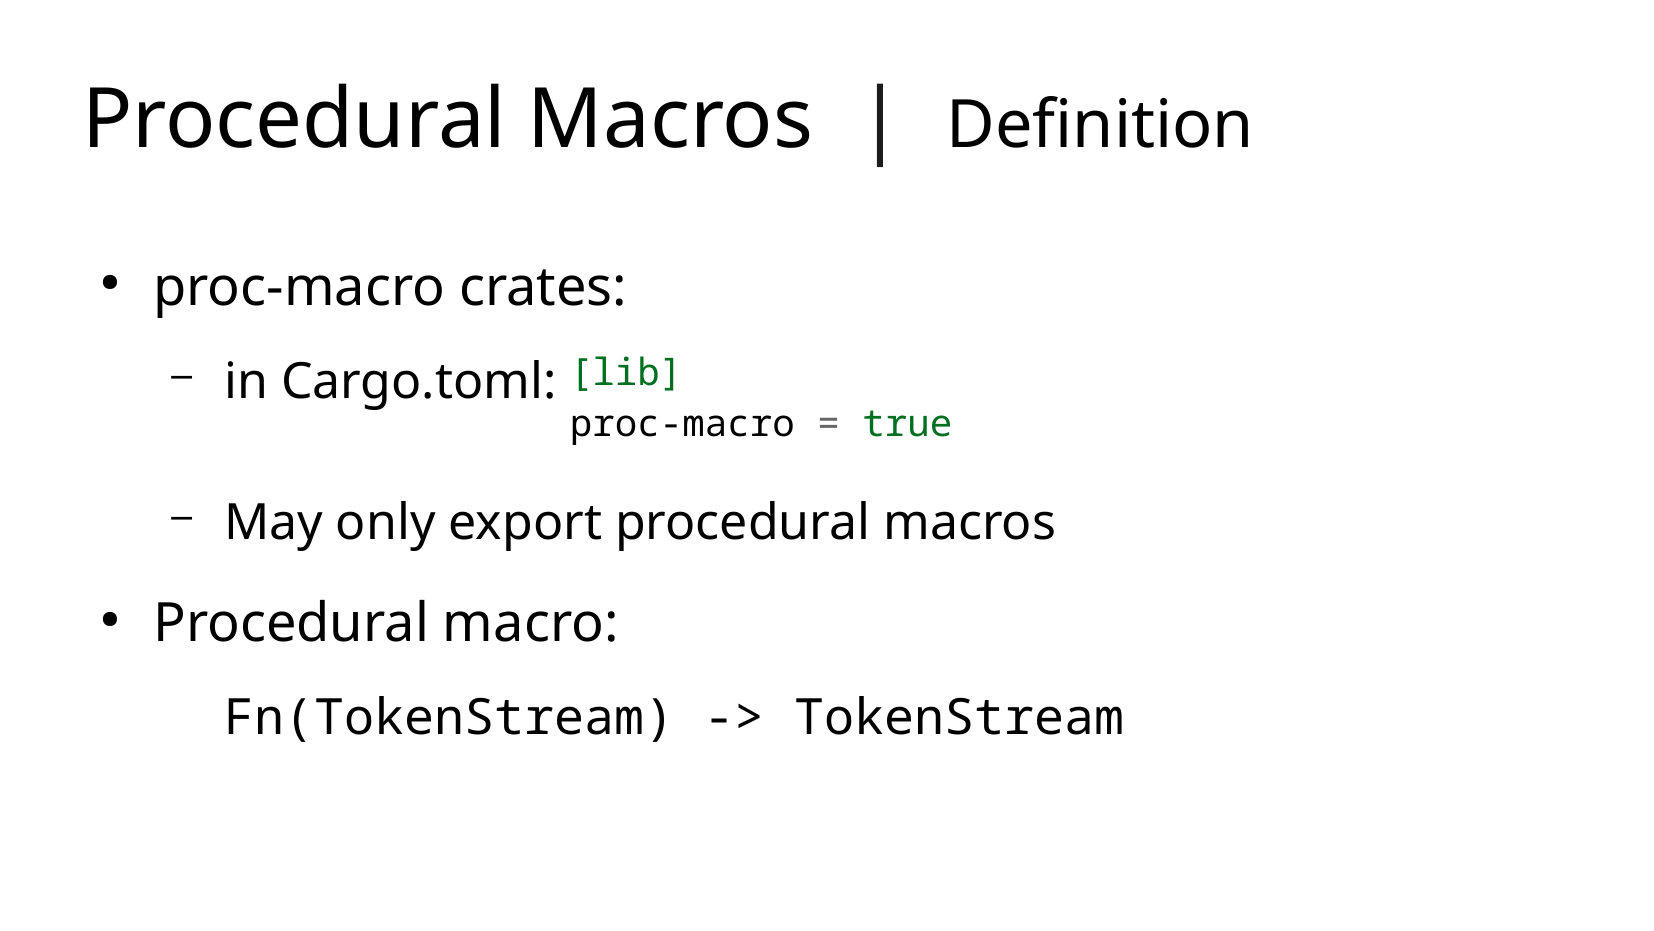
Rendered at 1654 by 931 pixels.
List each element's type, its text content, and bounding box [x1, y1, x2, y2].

text_box [lib] proc-macro = true [555, 338, 976, 445]
title Procedural Macros | Definition [82, 37, 1571, 193]
list proc-macro crates: in Cargo.toml: May only export procedural macros Procedural macro: Fn(TokenStream) -> TokenStream [82, 247, 1571, 787]
